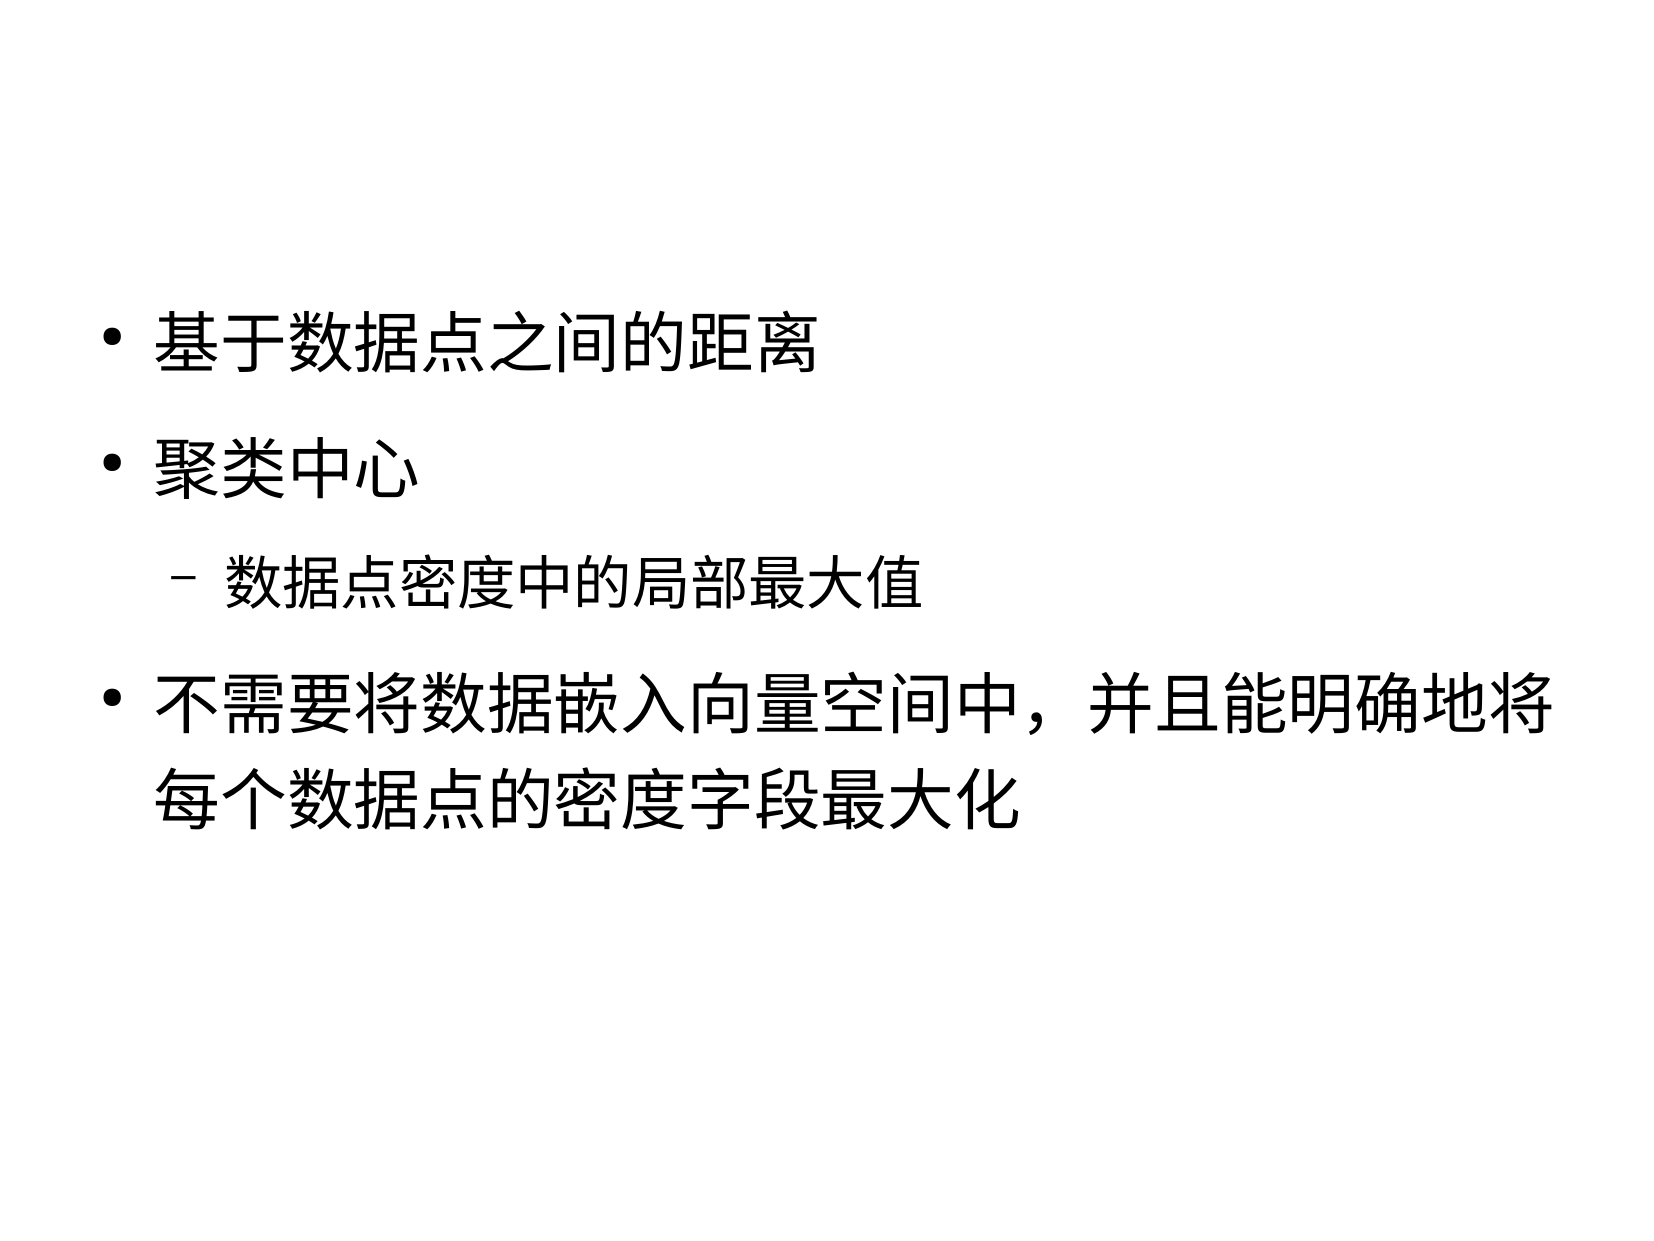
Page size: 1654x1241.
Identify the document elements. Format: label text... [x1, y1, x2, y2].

list 基于数据点之间的距离 聚类中心 数据点密度中的局部最大值 不需要将数据嵌入向量空间中，并且能明确地将每个数据点的密度字段最大化 [82, 290, 1571, 1010]
